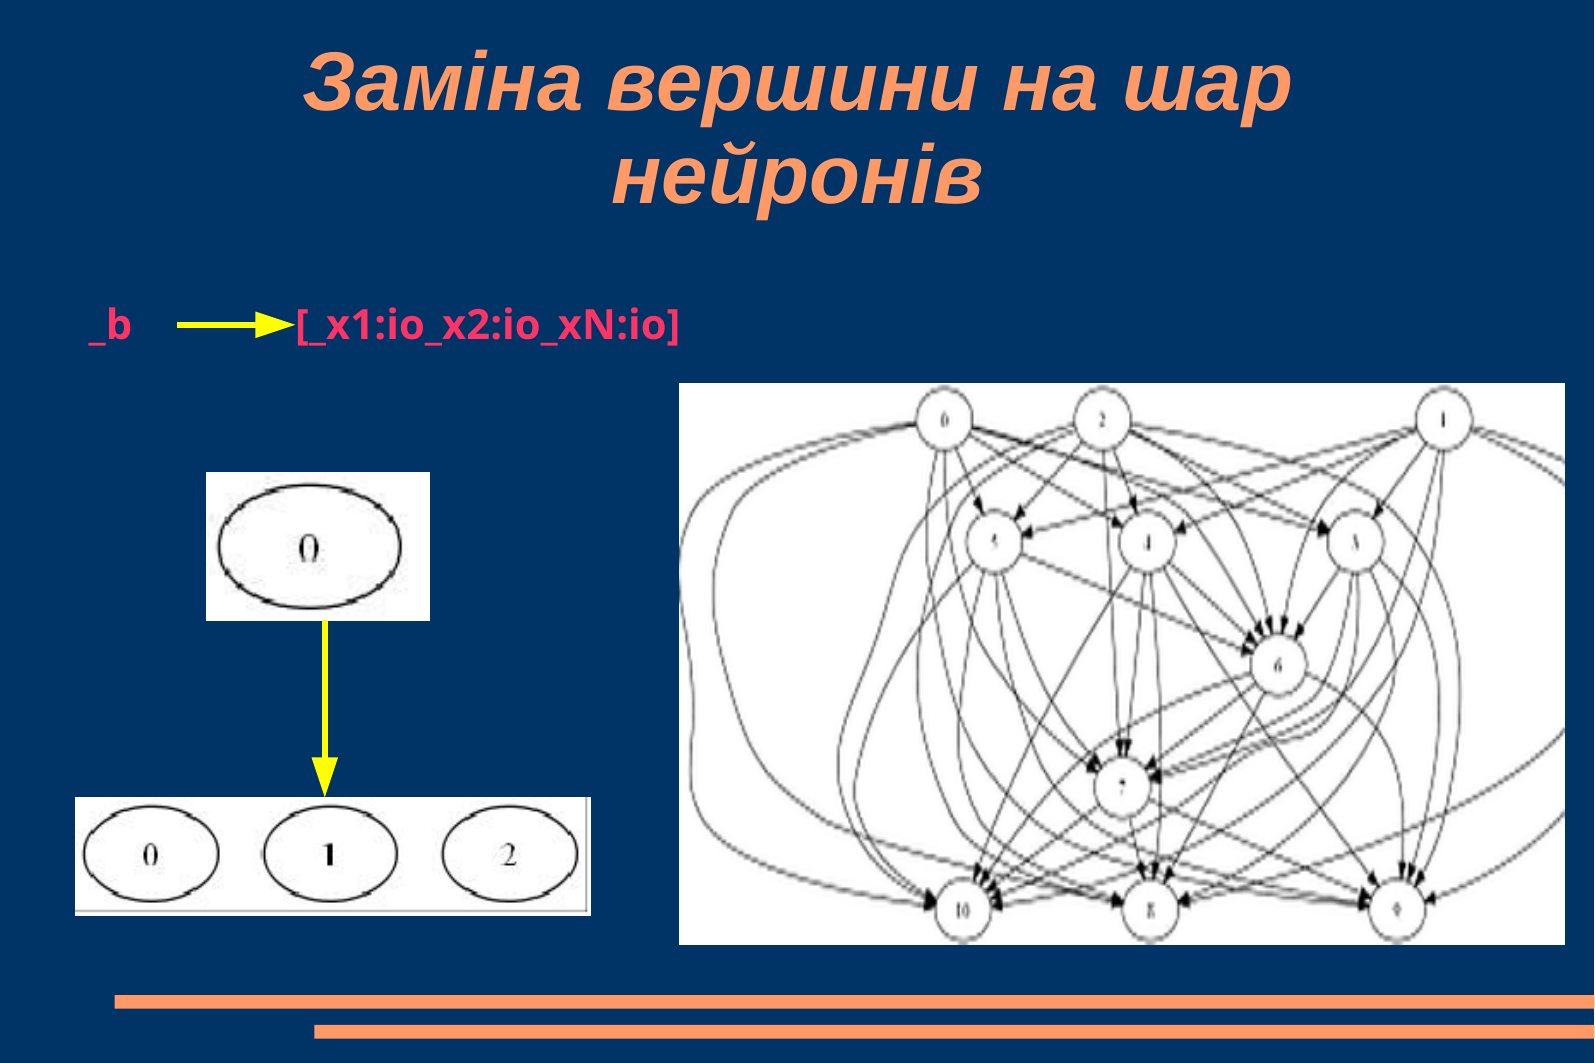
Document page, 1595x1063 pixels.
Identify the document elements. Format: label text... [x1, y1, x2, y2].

text_box _b [88, 295, 178, 346]
title Заміна вершини на шар нейронів [117, 35, 1479, 222]
picture [206, 472, 430, 621]
text_box [_x1:io_x2:io_xN:io] [295, 295, 857, 346]
picture [75, 797, 591, 916]
picture [679, 383, 1565, 945]
